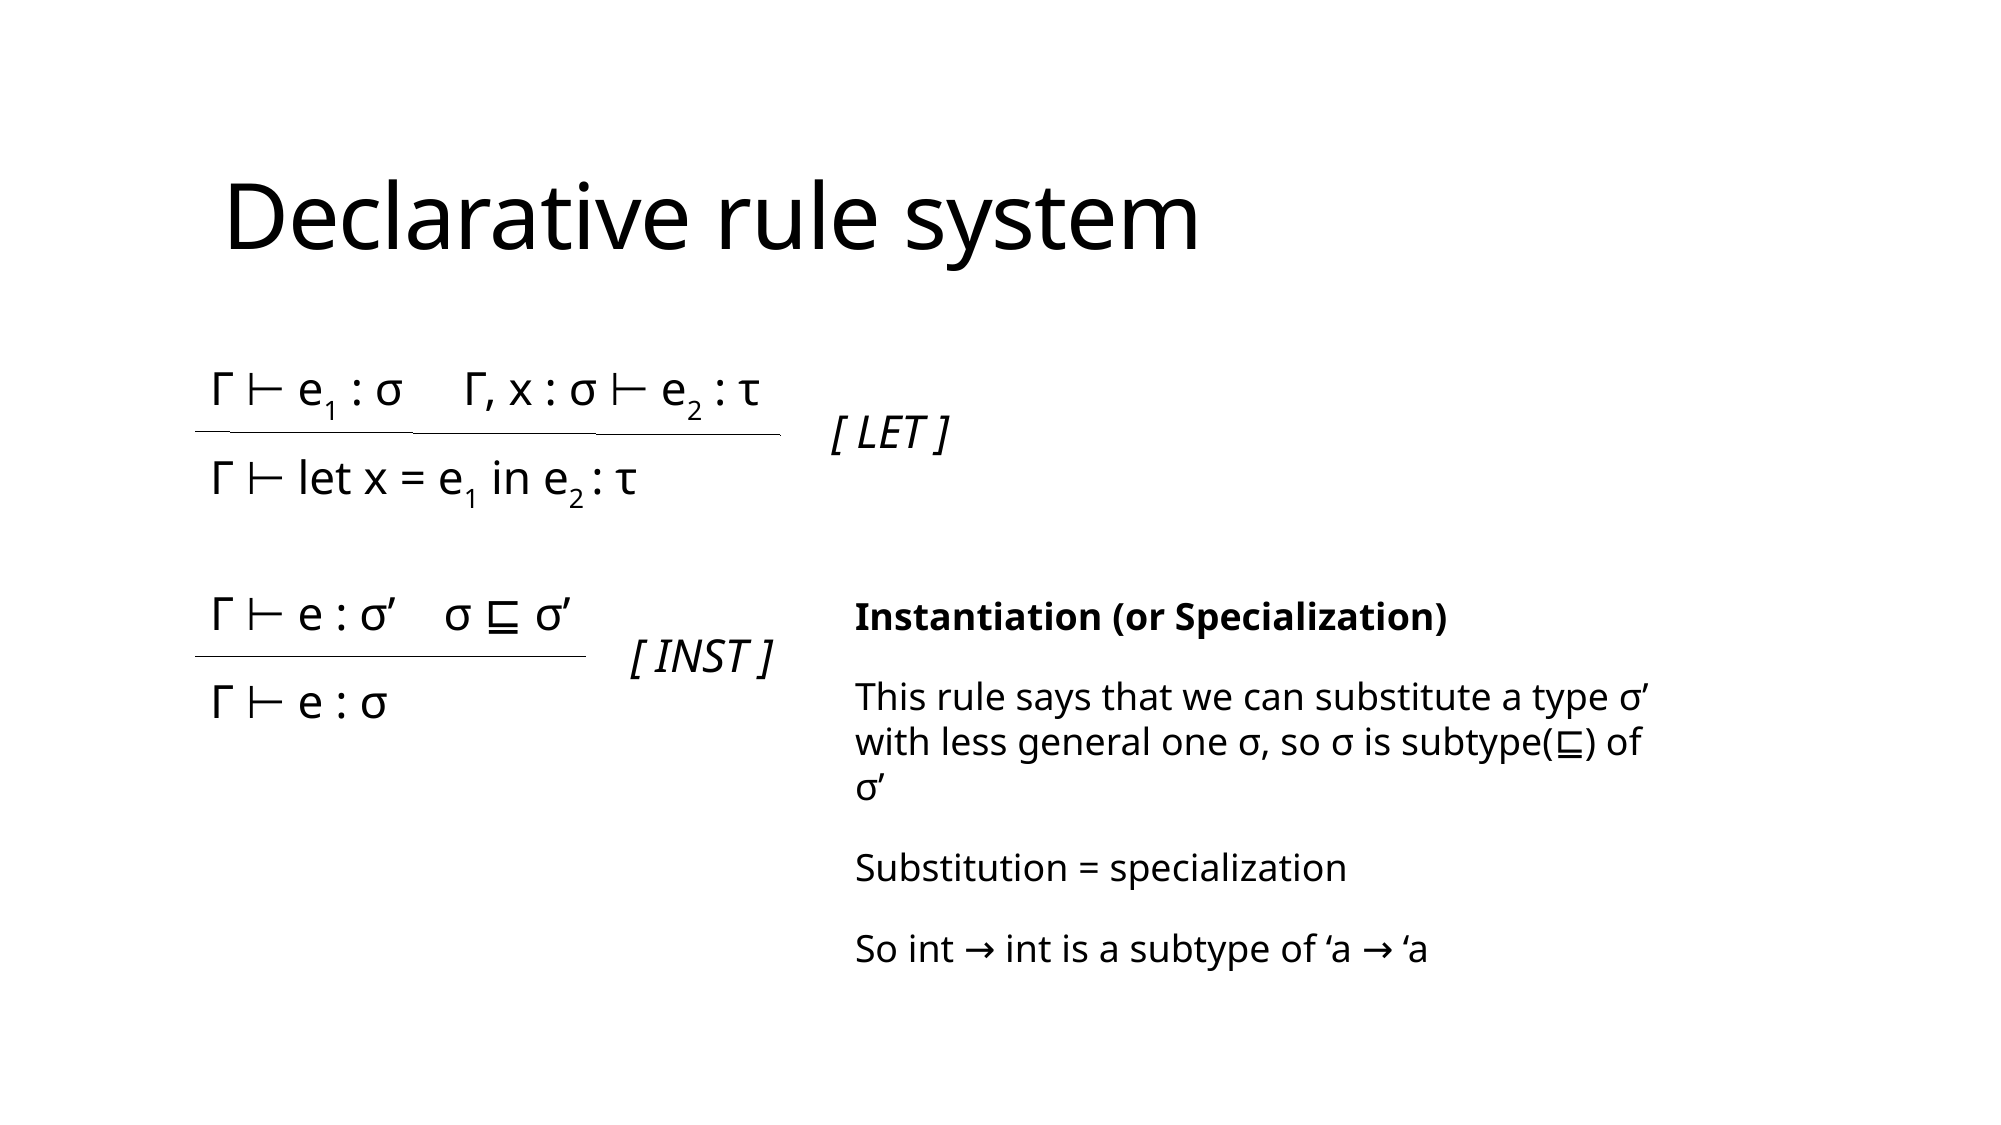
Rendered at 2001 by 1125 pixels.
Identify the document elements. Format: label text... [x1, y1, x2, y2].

list Γ ⊢ e : σ [210, 690, 796, 759]
list Γ ⊢ e : σ’ σ ⊑ σ’ [210, 576, 1021, 690]
list [ LET ] [831, 395, 1027, 465]
list Γ ⊢ let x = e1 in e2 : τ [210, 465, 796, 535]
list Γ ⊢ e1 : σ Γ, x : σ ⊢ e2 : τ [210, 352, 1021, 465]
list Instantiation (or Specialization) This rule says that we can substitute a type σ’ with less general one σ, so σ is subtype(⊑) of σ’ Substitution = specialization So int → int is a subtype of ‘a → ‘a [855, 585, 1665, 1066]
title Declarative rule system [206, 60, 1797, 278]
list [ INST ] [630, 619, 826, 690]
